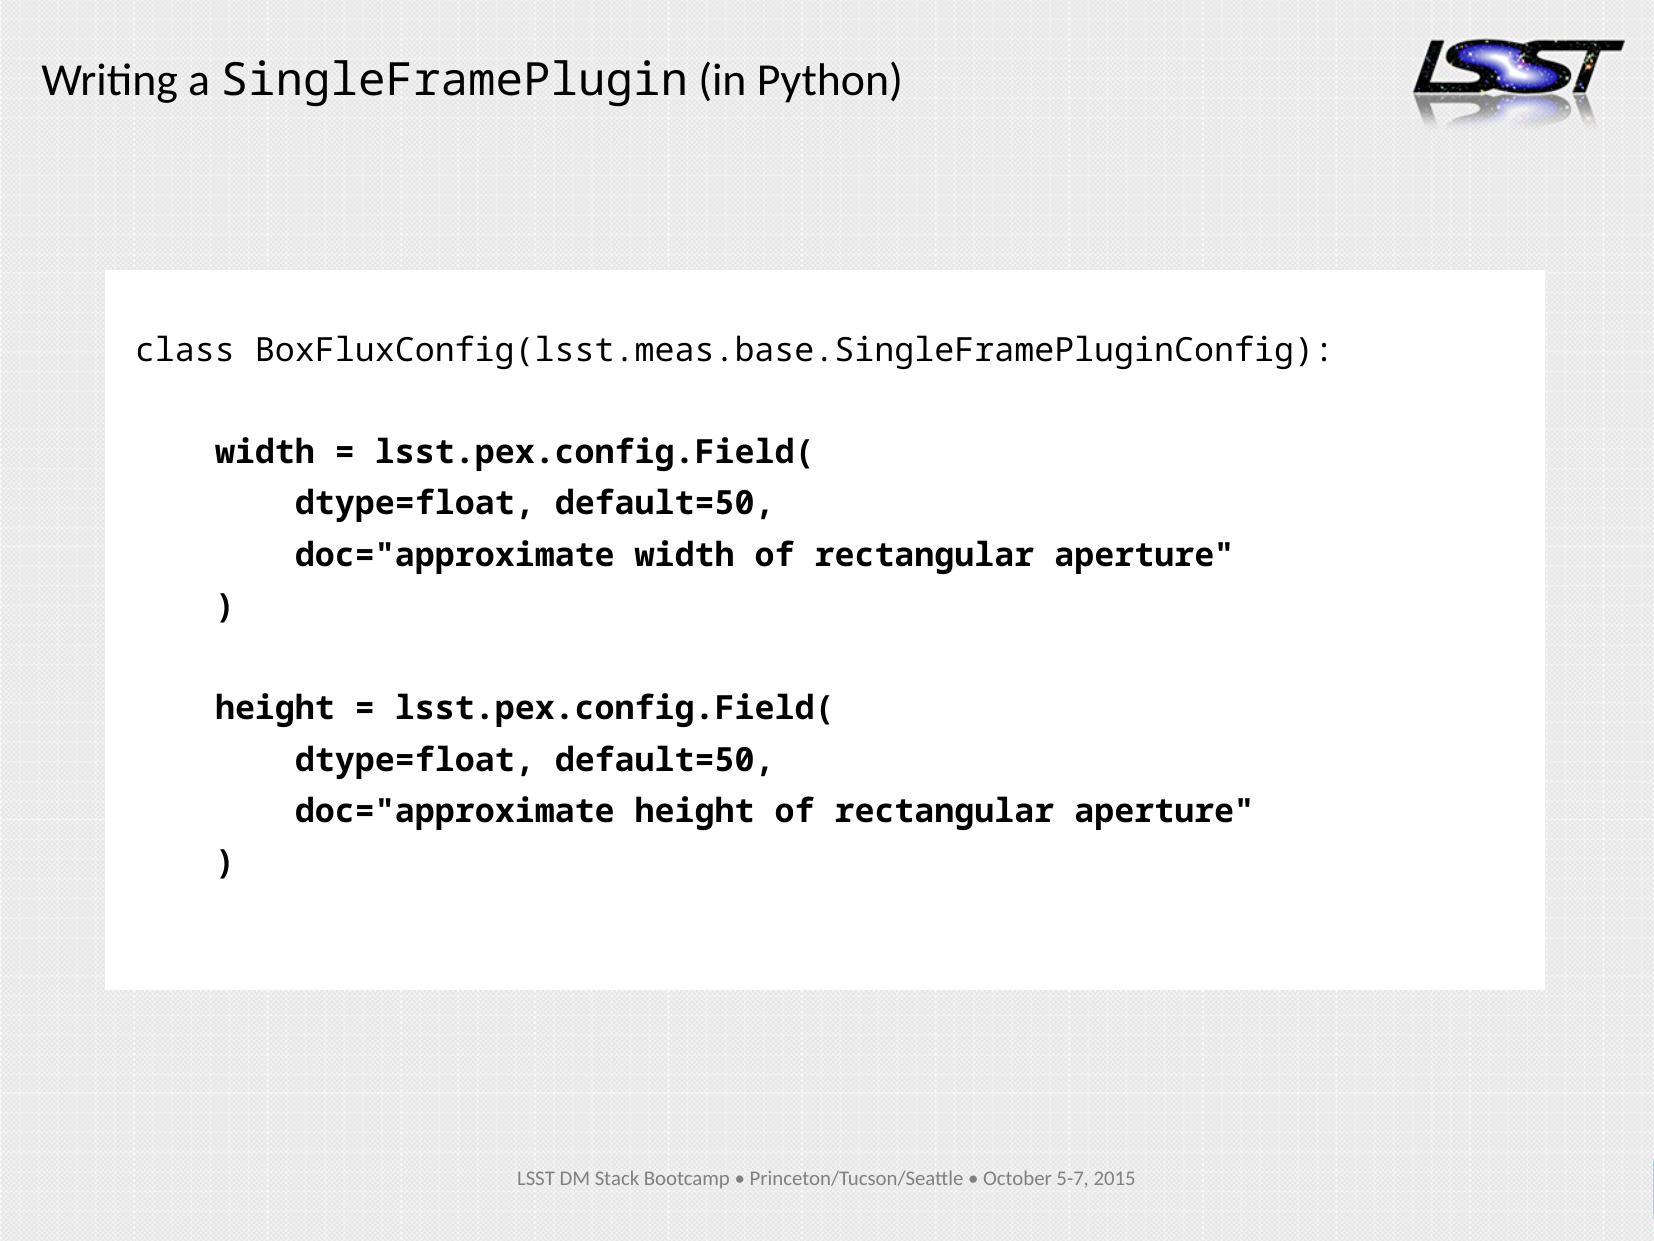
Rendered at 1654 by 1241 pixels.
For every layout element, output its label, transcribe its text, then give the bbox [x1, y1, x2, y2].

list class BoxFluxConfig(lsst.meas.base.SingleFramePluginConfig): width = lsst.pex.config.Field( dtype=float, default=50, doc="approximate width of rectangular aperture" ) height = lsst.pex.config.Field( dtype=float, default=50, doc="approximate height of rectangular aperture" ) [105, 270, 1546, 991]
title Writing a SingleFramePlugin (in Python) [41, 27, 1161, 129]
picture [0, 0, 1654, 1241]
